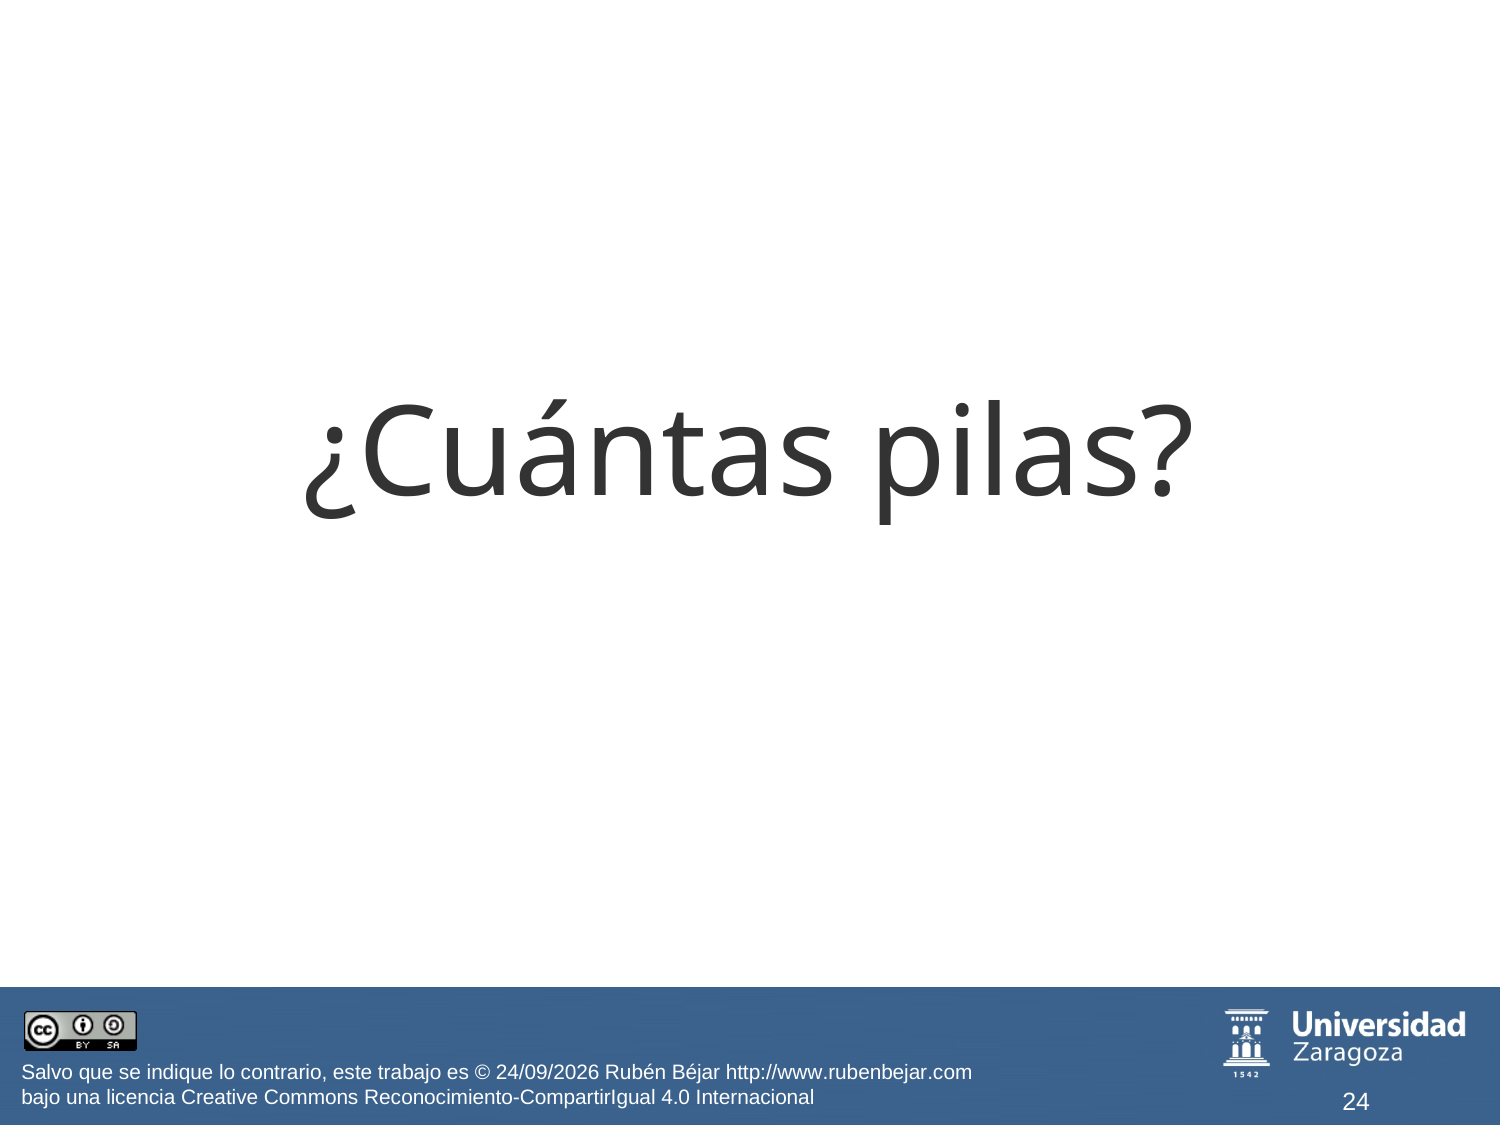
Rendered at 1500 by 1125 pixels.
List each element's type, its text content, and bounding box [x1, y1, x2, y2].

text_box ¿Cuántas pilas? [169, 307, 1331, 585]
picture [0, 987, 1500, 1125]
